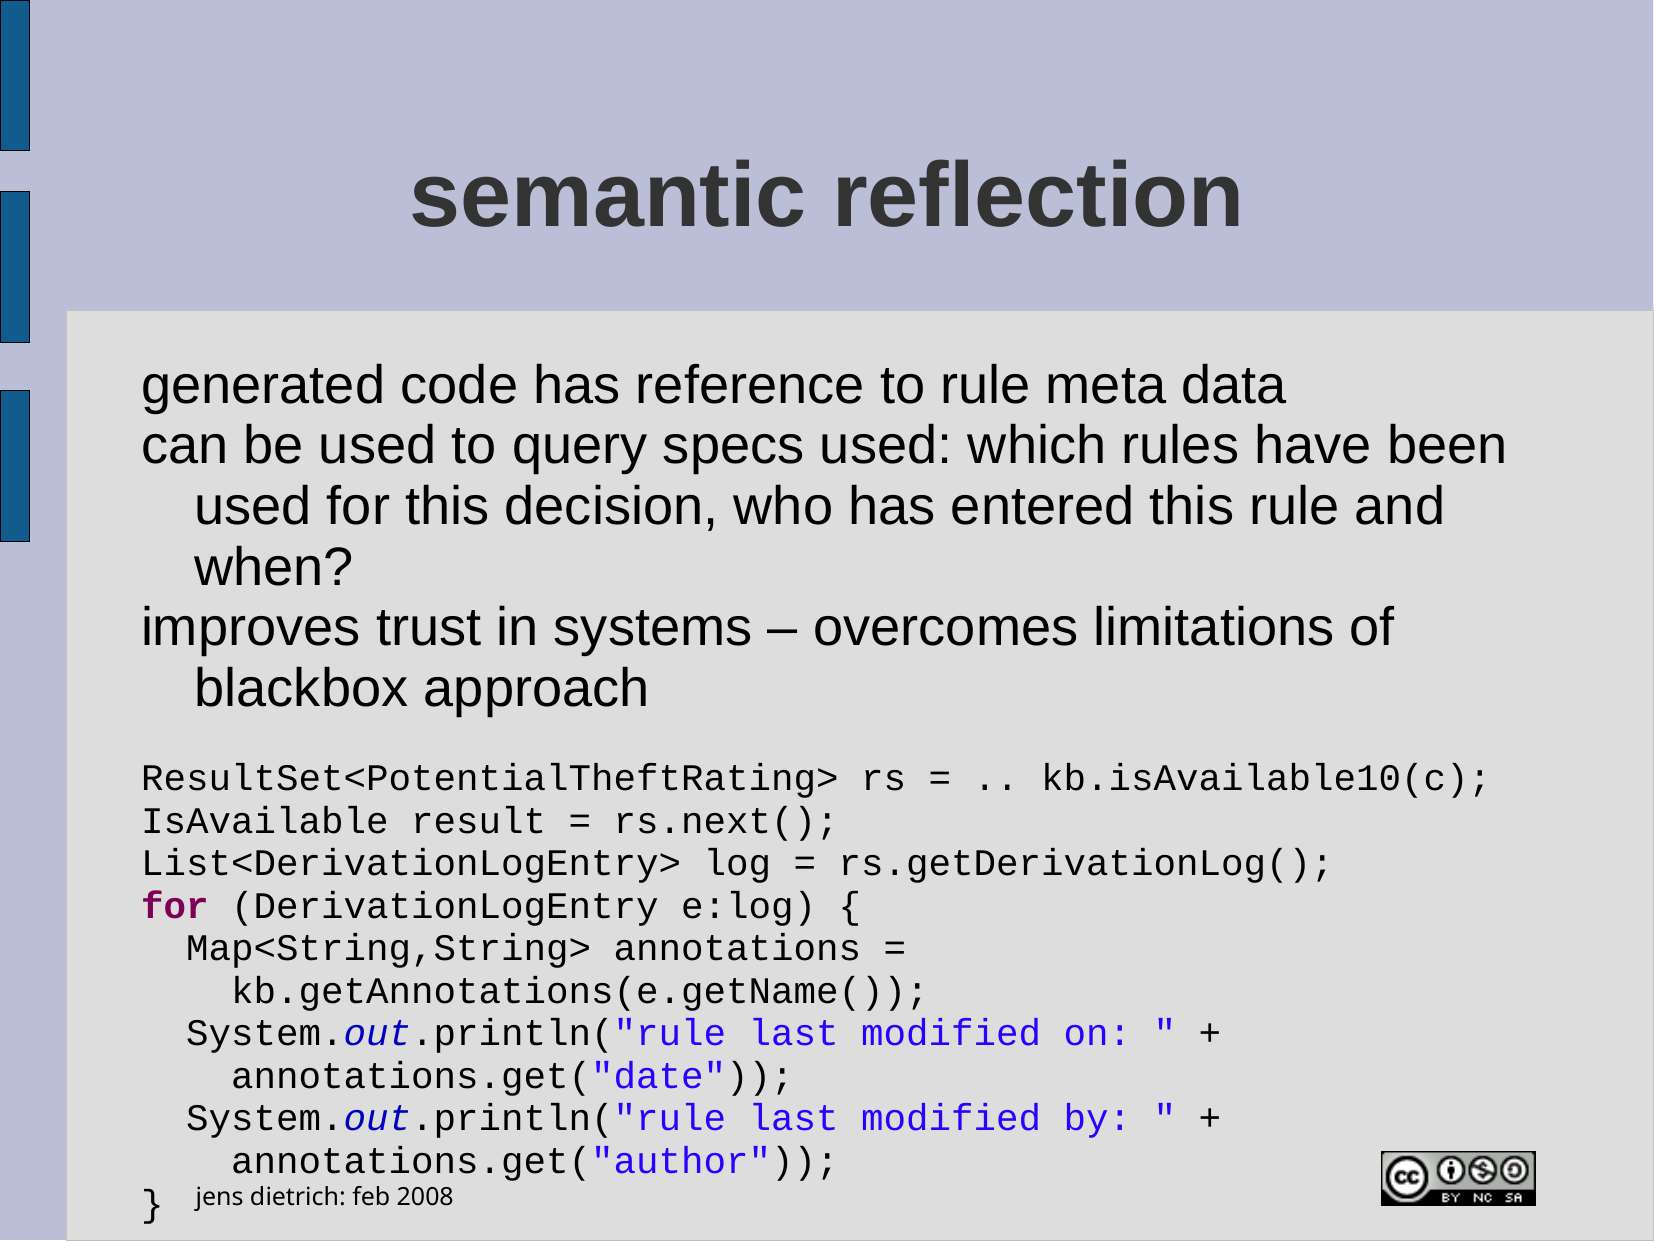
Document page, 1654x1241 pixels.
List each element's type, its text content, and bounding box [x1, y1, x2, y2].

list generated code has reference to rule meta data can be used to query specs used: which rules have been used for this decision, who has entered this rule and when? improves trust in systems – overcomes limitations of blackbox approach ResultSet<PotentialTheftRating> rs = .. kb.isAvailable10(c); IsAvailable result = rs.next(); List<DerivationLogEntry> log = rs.getDerivationLog(); for (DerivationLogEntry e:log) { Map<String,String> annotations = kb.getAnnotations(e.getName()); System.out.println("rule last modified on: " + annotations.get("date")); System.out.println("rule last modified by: " + annotations.get("author")); } [123, 354, 1536, 1203]
title semantic reflection [121, 91, 1534, 299]
